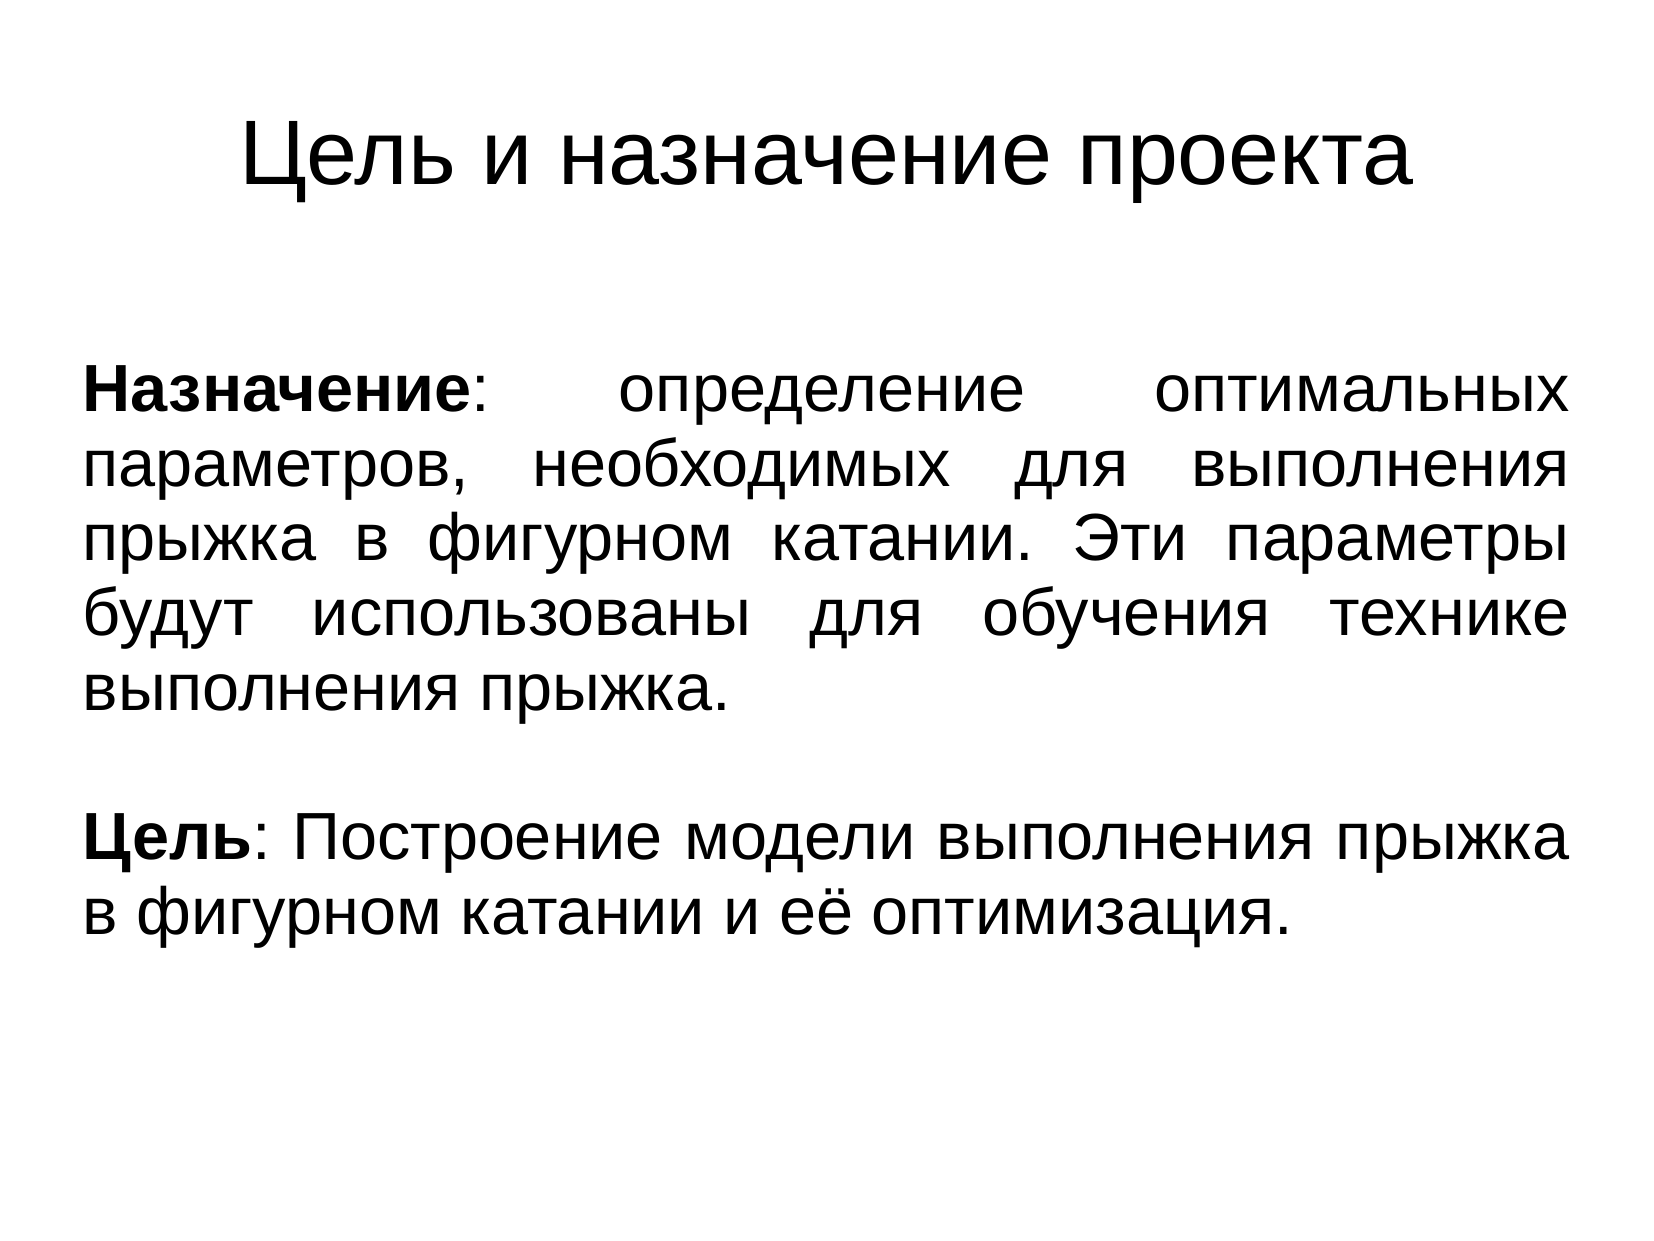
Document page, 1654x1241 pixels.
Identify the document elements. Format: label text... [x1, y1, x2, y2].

subtitle Назначение: определение оптимальных параметров, необходимых для выполнения прыжка в фигурном катании. Эти параметры будут использованы для обучения технике выполнения прыжка. Цель: Построение модели выполнения прыжка в фигурном катании и её оптимизация. [82, 290, 1571, 1010]
title Цель и назначение проекта [82, 49, 1571, 257]
